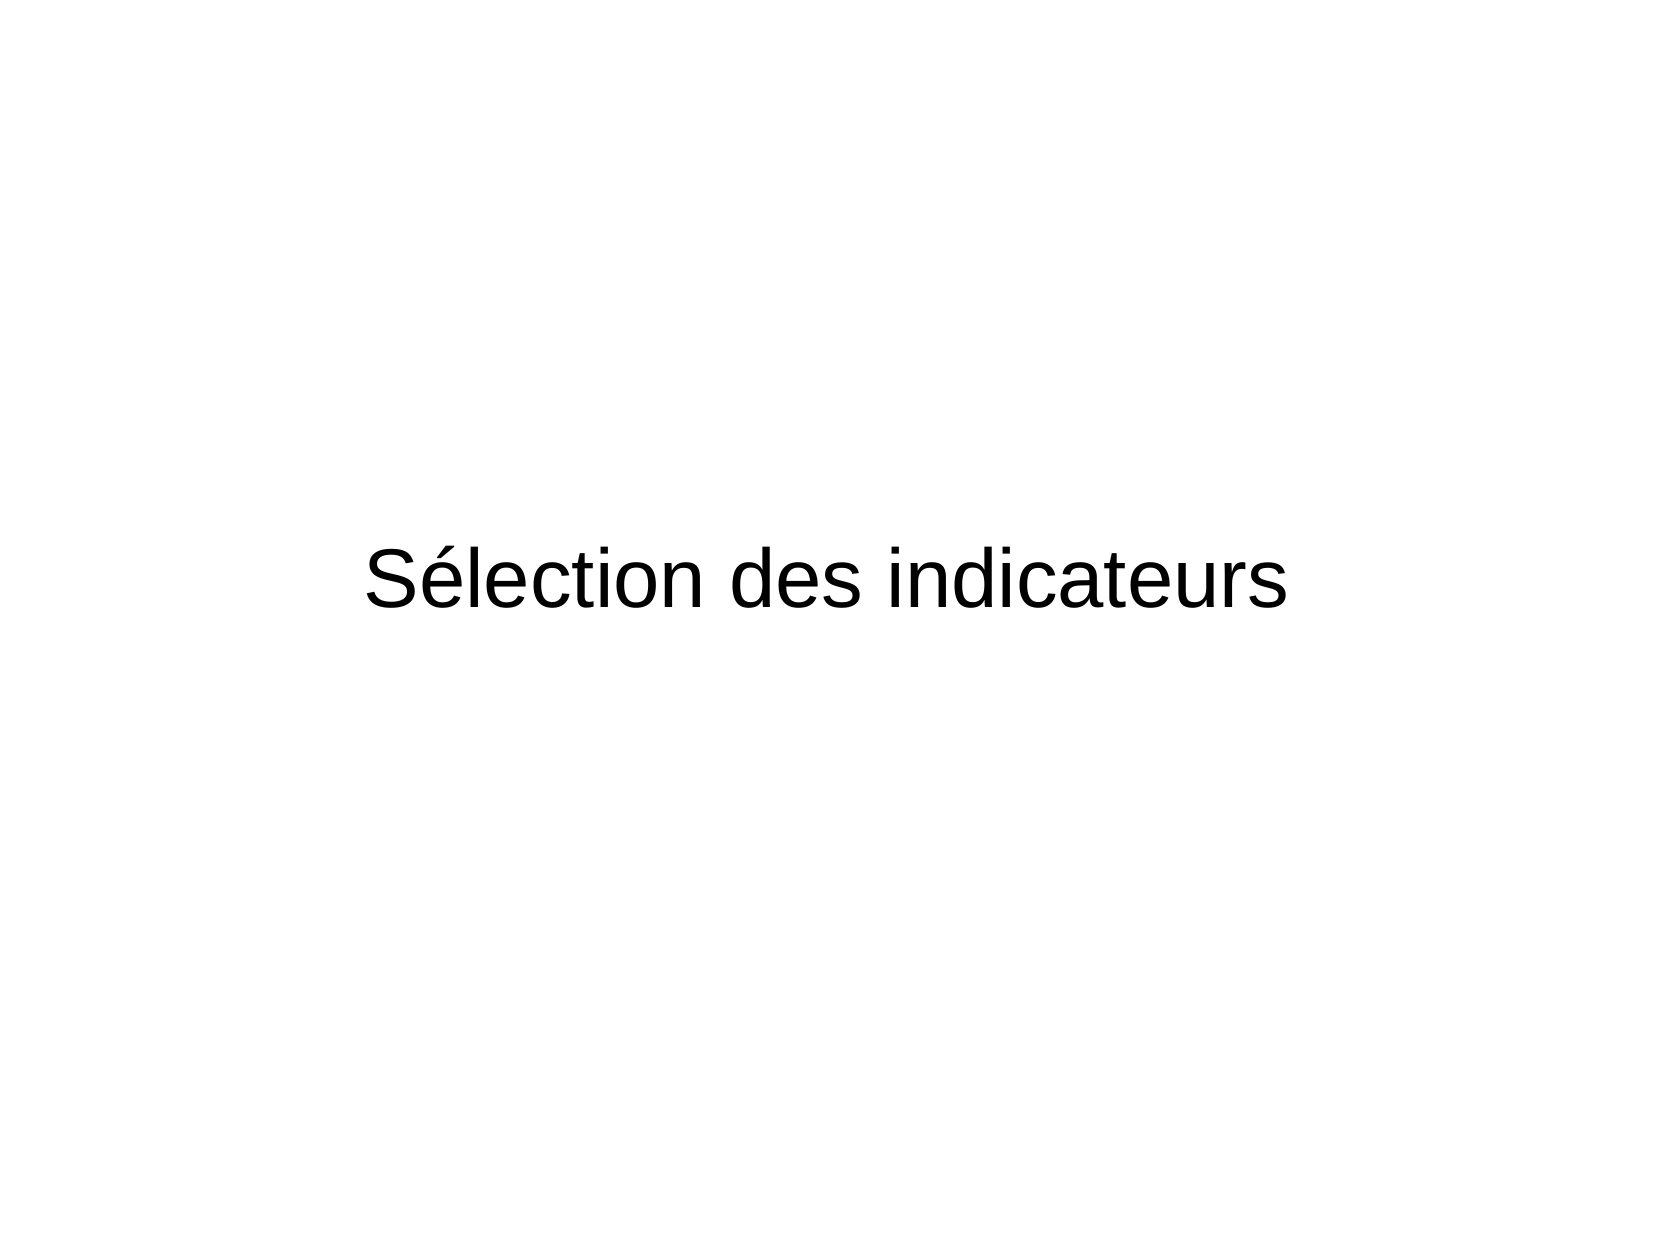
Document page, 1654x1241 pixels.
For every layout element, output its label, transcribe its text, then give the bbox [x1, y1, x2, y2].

subtitle Sélection des indicateurs [82, 49, 1571, 1109]
